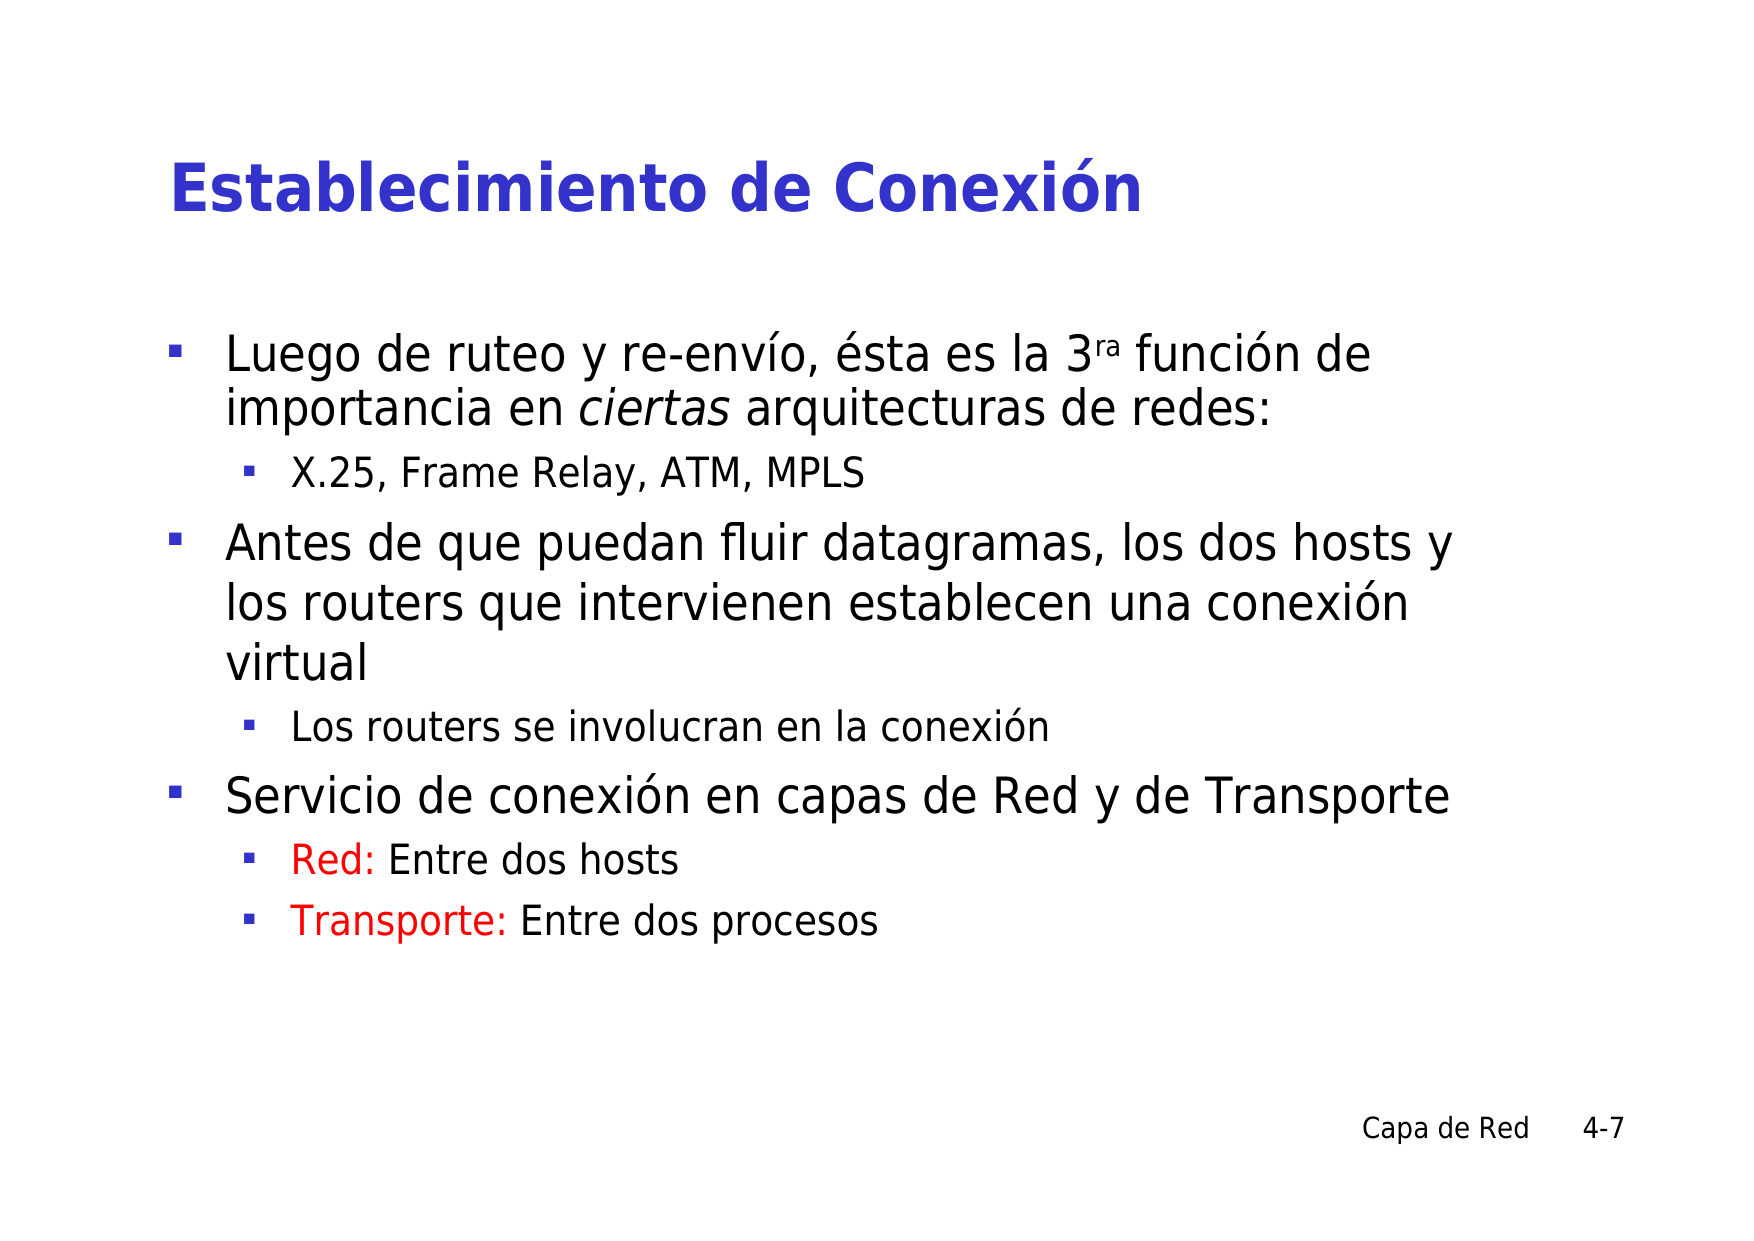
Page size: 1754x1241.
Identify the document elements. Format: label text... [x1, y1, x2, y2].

title Establecimiento de Conexión [154, 96, 1545, 284]
list Luego de ruteo y re-envío, ésta es la 3ra función de importancia en ciertas arquitecturas de redes: X.25, Frame Relay, ATM, MPLS Antes de que puedan fluir datagramas, los dos hosts y los routers que intervienen establecen una conexión virtual Los routers se involucran en la conexión Servicio de conexión en capas de Red y de Transporte Red: Entre dos hosts Transporte: Entre dos procesos [154, 320, 1545, 1082]
